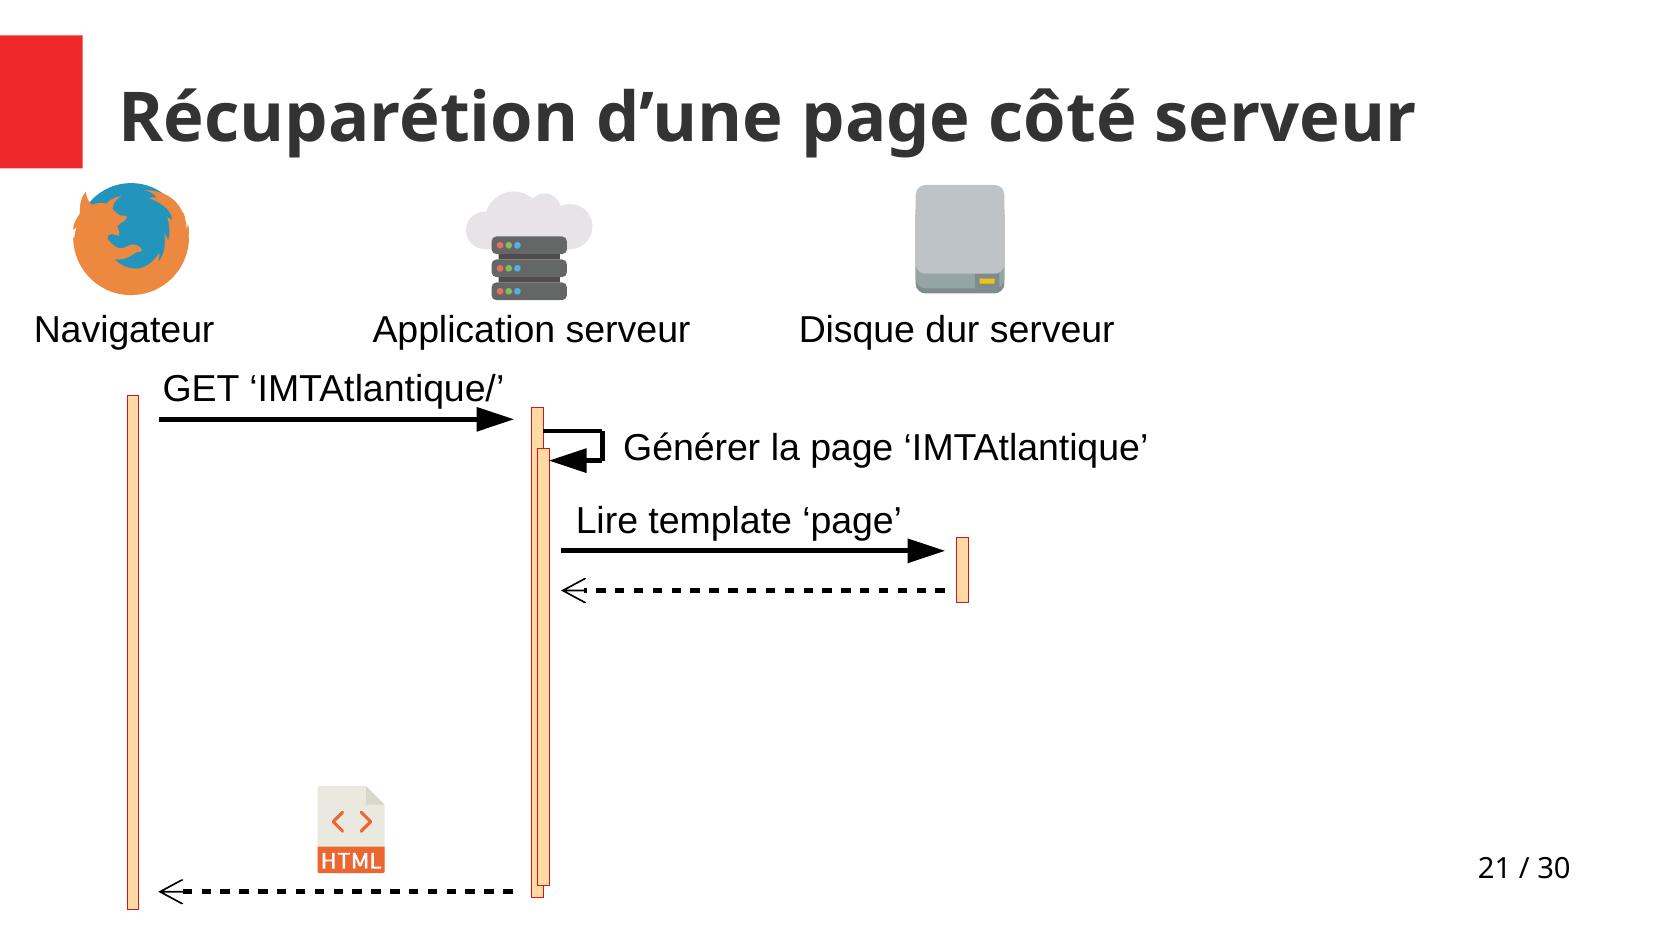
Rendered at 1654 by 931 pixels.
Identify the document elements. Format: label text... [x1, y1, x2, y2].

picture [73, 183, 189, 296]
text_box Disque dur serveur [767, 301, 1146, 401]
picture [898, 177, 1022, 301]
title Récuparétion d’une page côté serveur [118, 37, 1571, 193]
text_box [127, 395, 139, 910]
picture [306, 785, 396, 875]
text_box Application serveur [342, 301, 721, 400]
text_box GET ‘IMTAtlantique/’ [147, 360, 526, 460]
text_box Lire template ‘page’ [561, 491, 945, 591]
text_box Navigateur [0, 301, 272, 373]
text_box [531, 407, 550, 898]
picture [461, 178, 597, 301]
text_box Générer la page ‘IMTAtlantique’ [608, 419, 1252, 485]
text_box [956, 537, 969, 603]
